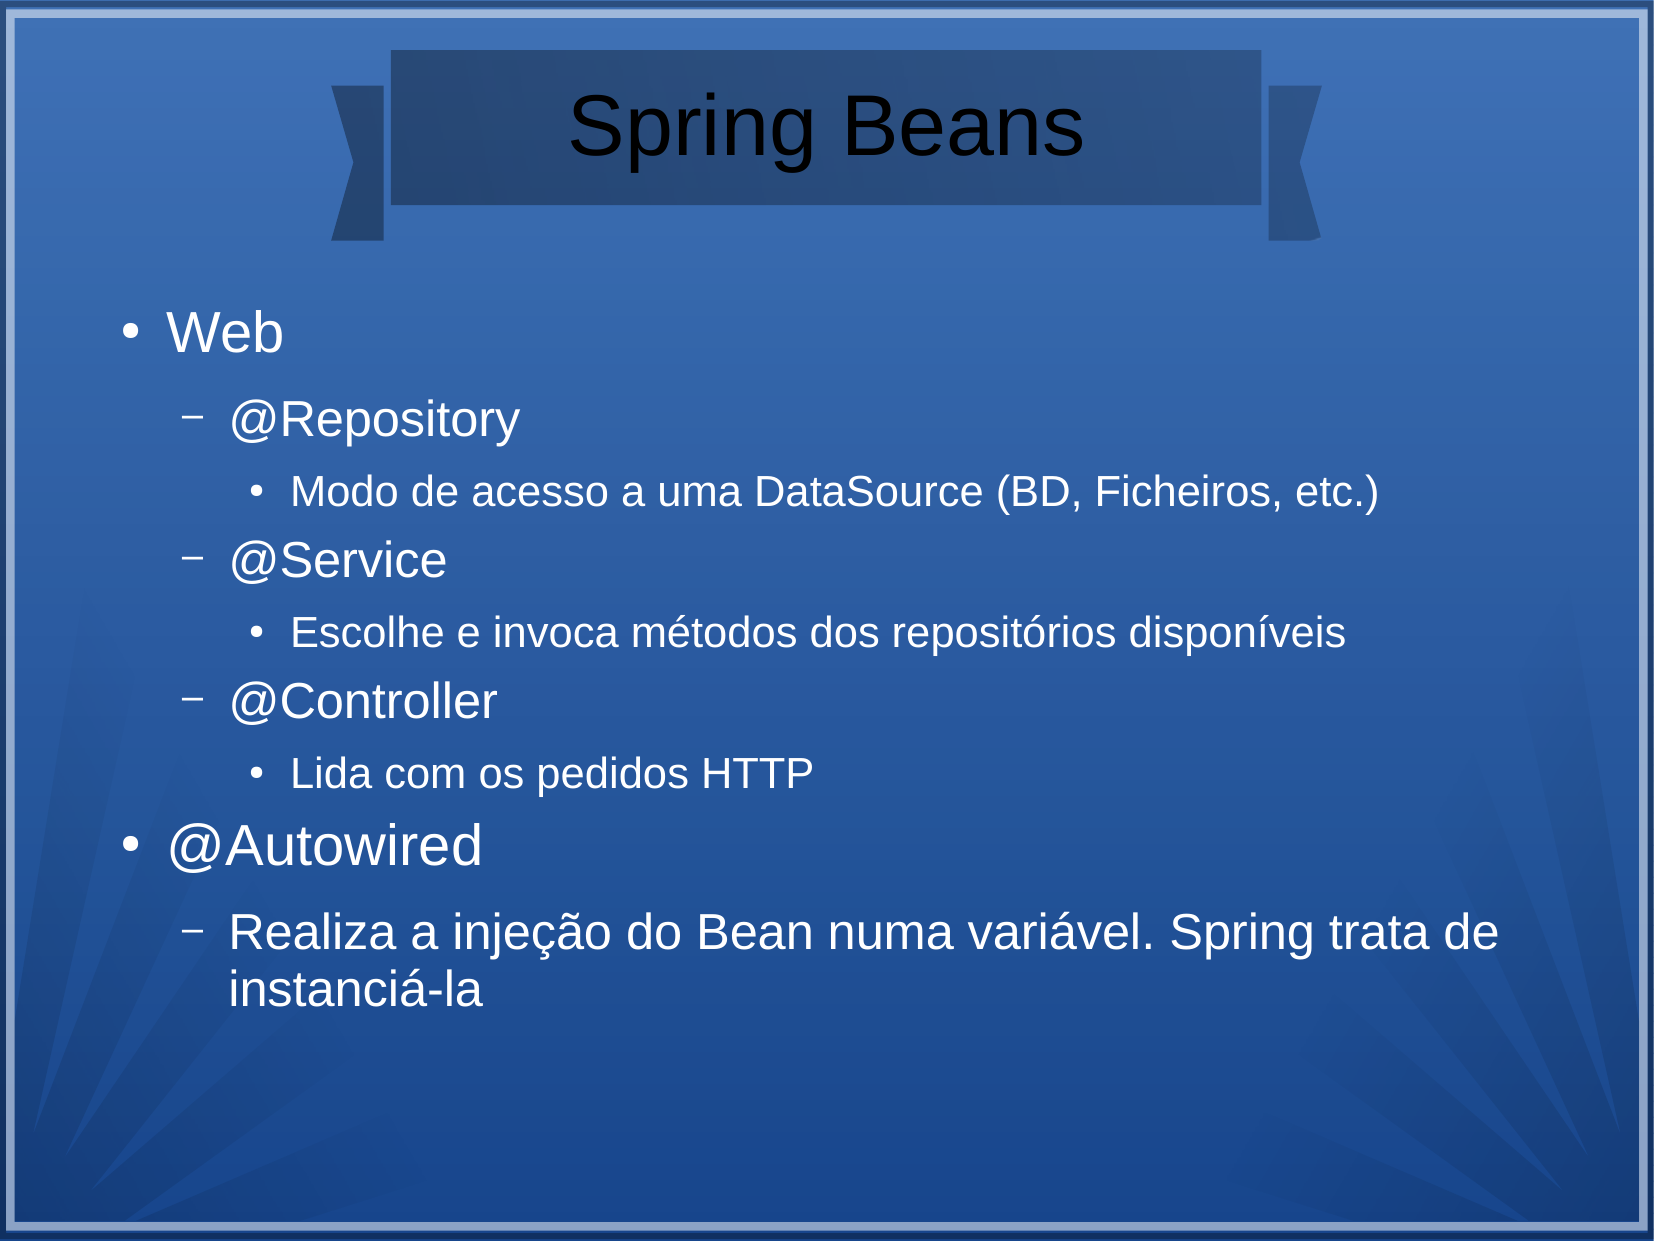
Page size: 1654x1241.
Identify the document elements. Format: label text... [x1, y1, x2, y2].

list Web @Repository Modo de acesso a uma DataSource (BD, Ficheiros, etc.) @Service Escolhe e invoca métodos dos repositórios disponíveis @Controller Lida com os pedidos HTTP @Autowired Realiza a injeção do Bean numa variável. Spring trata de instanciá-la [105, 300, 1523, 1020]
title Spring Beans [389, 47, 1264, 205]
